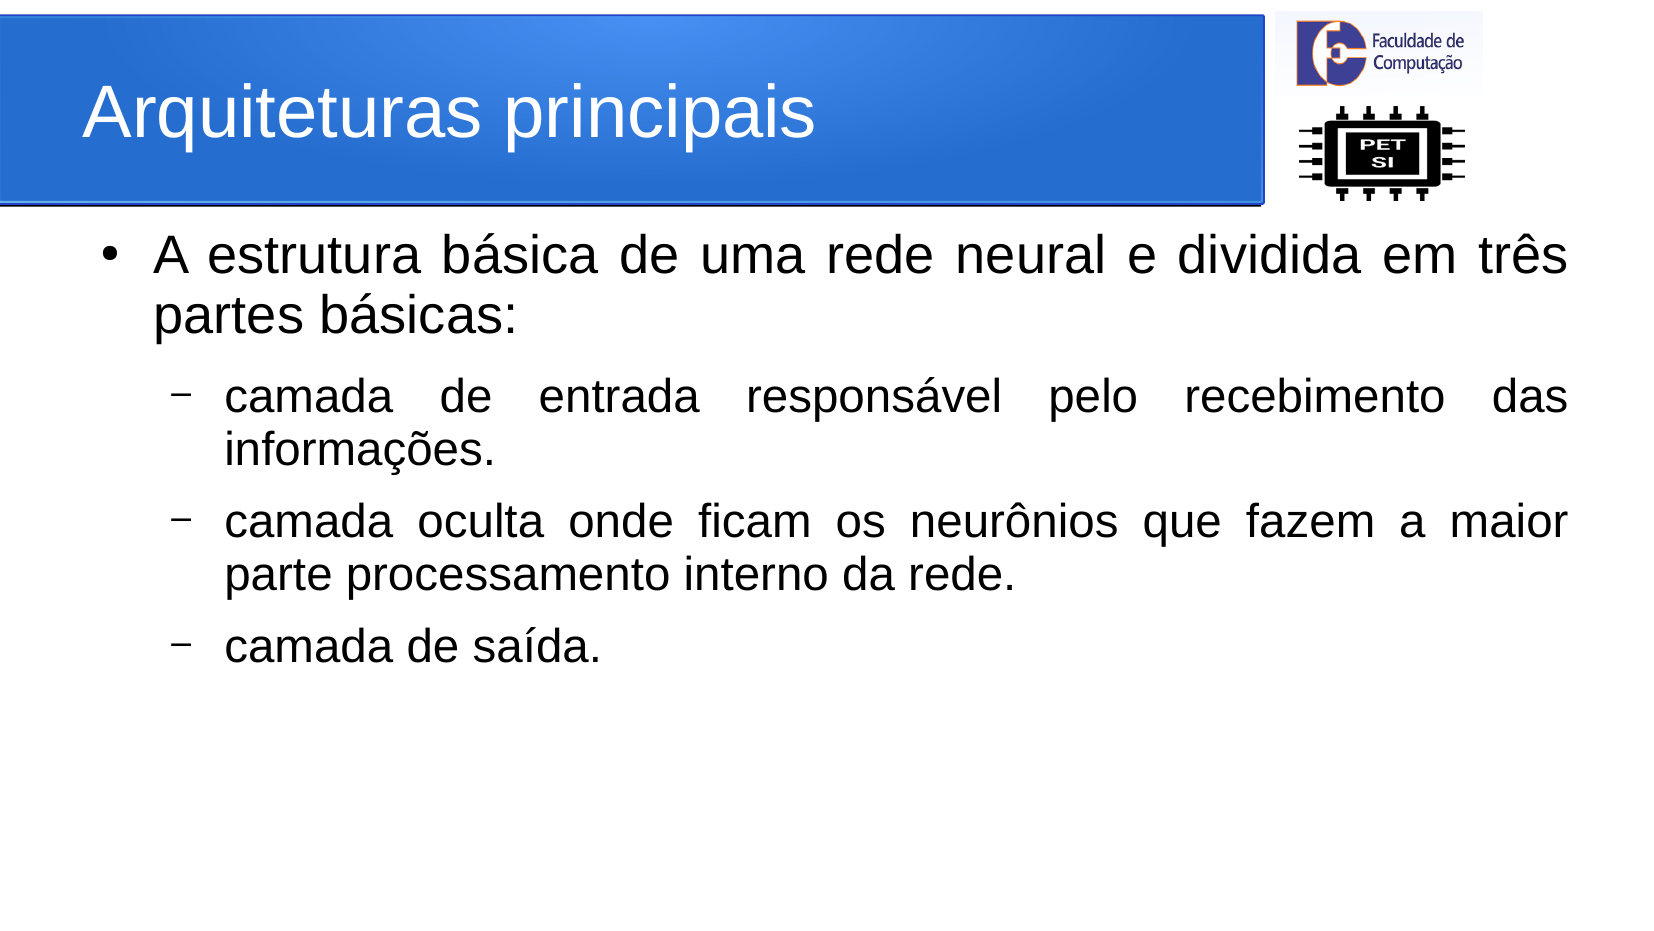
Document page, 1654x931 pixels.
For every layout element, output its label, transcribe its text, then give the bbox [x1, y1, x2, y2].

title Arquiteturas principais [82, 35, 1235, 189]
picture [1299, 106, 1465, 201]
list A estrutura básica de uma rede neural e dividida em três partes básicas: camada de entrada responsável pelo recebimento das informações. camada oculta onde ficam os neurônios que fazem a maior parte processamento interno da rede. camada de saída. [82, 224, 1571, 764]
picture [1275, 11, 1483, 96]
